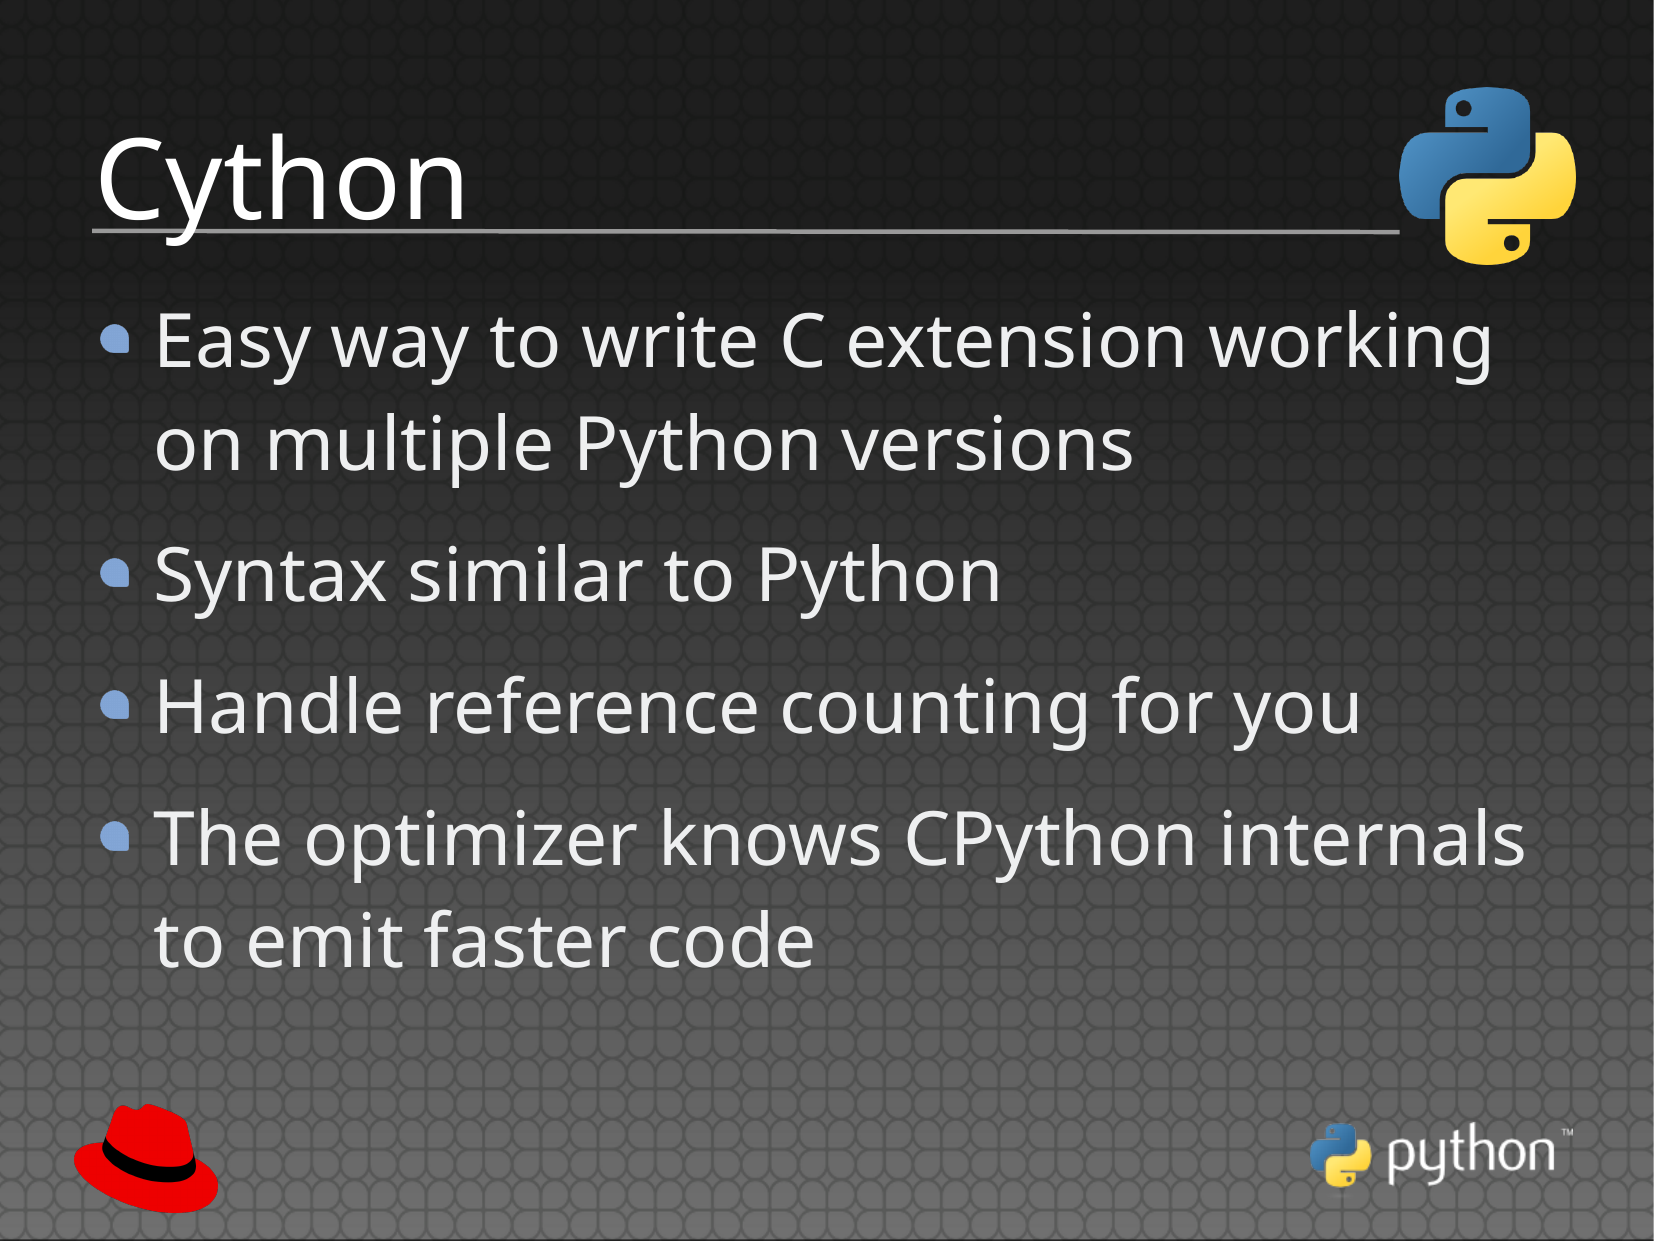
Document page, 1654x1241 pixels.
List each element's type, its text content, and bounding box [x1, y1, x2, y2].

title Cython [94, 100, 1426, 251]
picture [0, 0, 1654, 1241]
list Easy way to write C extension working on multiple Python versions Syntax similar to Python Handle reference counting for you The optimizer knows CPython internals to emit faster code [82, 287, 1571, 1028]
